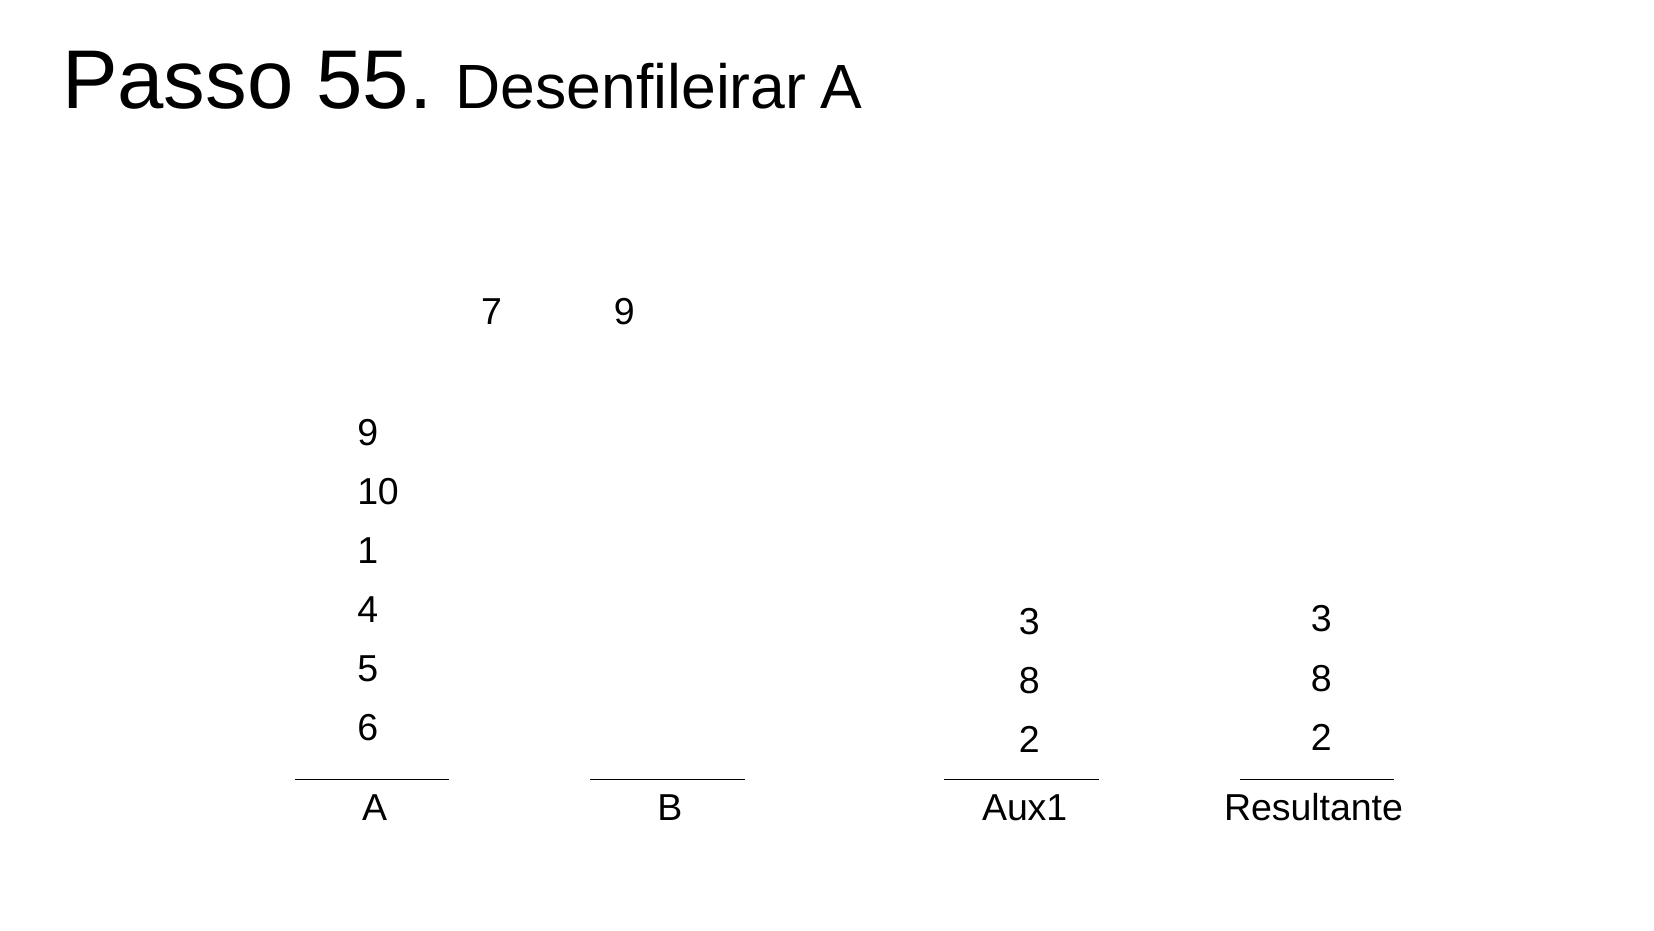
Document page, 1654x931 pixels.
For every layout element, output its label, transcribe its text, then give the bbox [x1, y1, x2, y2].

text_box 2 [1296, 708, 1347, 766]
text_box 3 [1296, 590, 1347, 648]
text_box 1 [342, 521, 426, 579]
text_box 8 [1296, 649, 1347, 707]
text_box 4 [342, 580, 426, 638]
text_box 10 [342, 462, 426, 520]
text_box 9 [599, 283, 650, 341]
text_box 5 [342, 640, 426, 697]
text_box 8 [1003, 651, 1055, 709]
text_box 3 [1003, 592, 1055, 650]
text_box 6 [342, 699, 426, 756]
text_box Aux1 [967, 780, 1083, 837]
text_box 7 [466, 283, 550, 341]
text_box Resultante [1209, 779, 1418, 837]
text_box B [642, 780, 698, 837]
text_box Passo 55. Desenfileirar A [47, 25, 1607, 274]
text_box A [347, 779, 508, 837]
text_box 2 [1003, 710, 1055, 768]
text_box 9 [342, 403, 426, 461]
